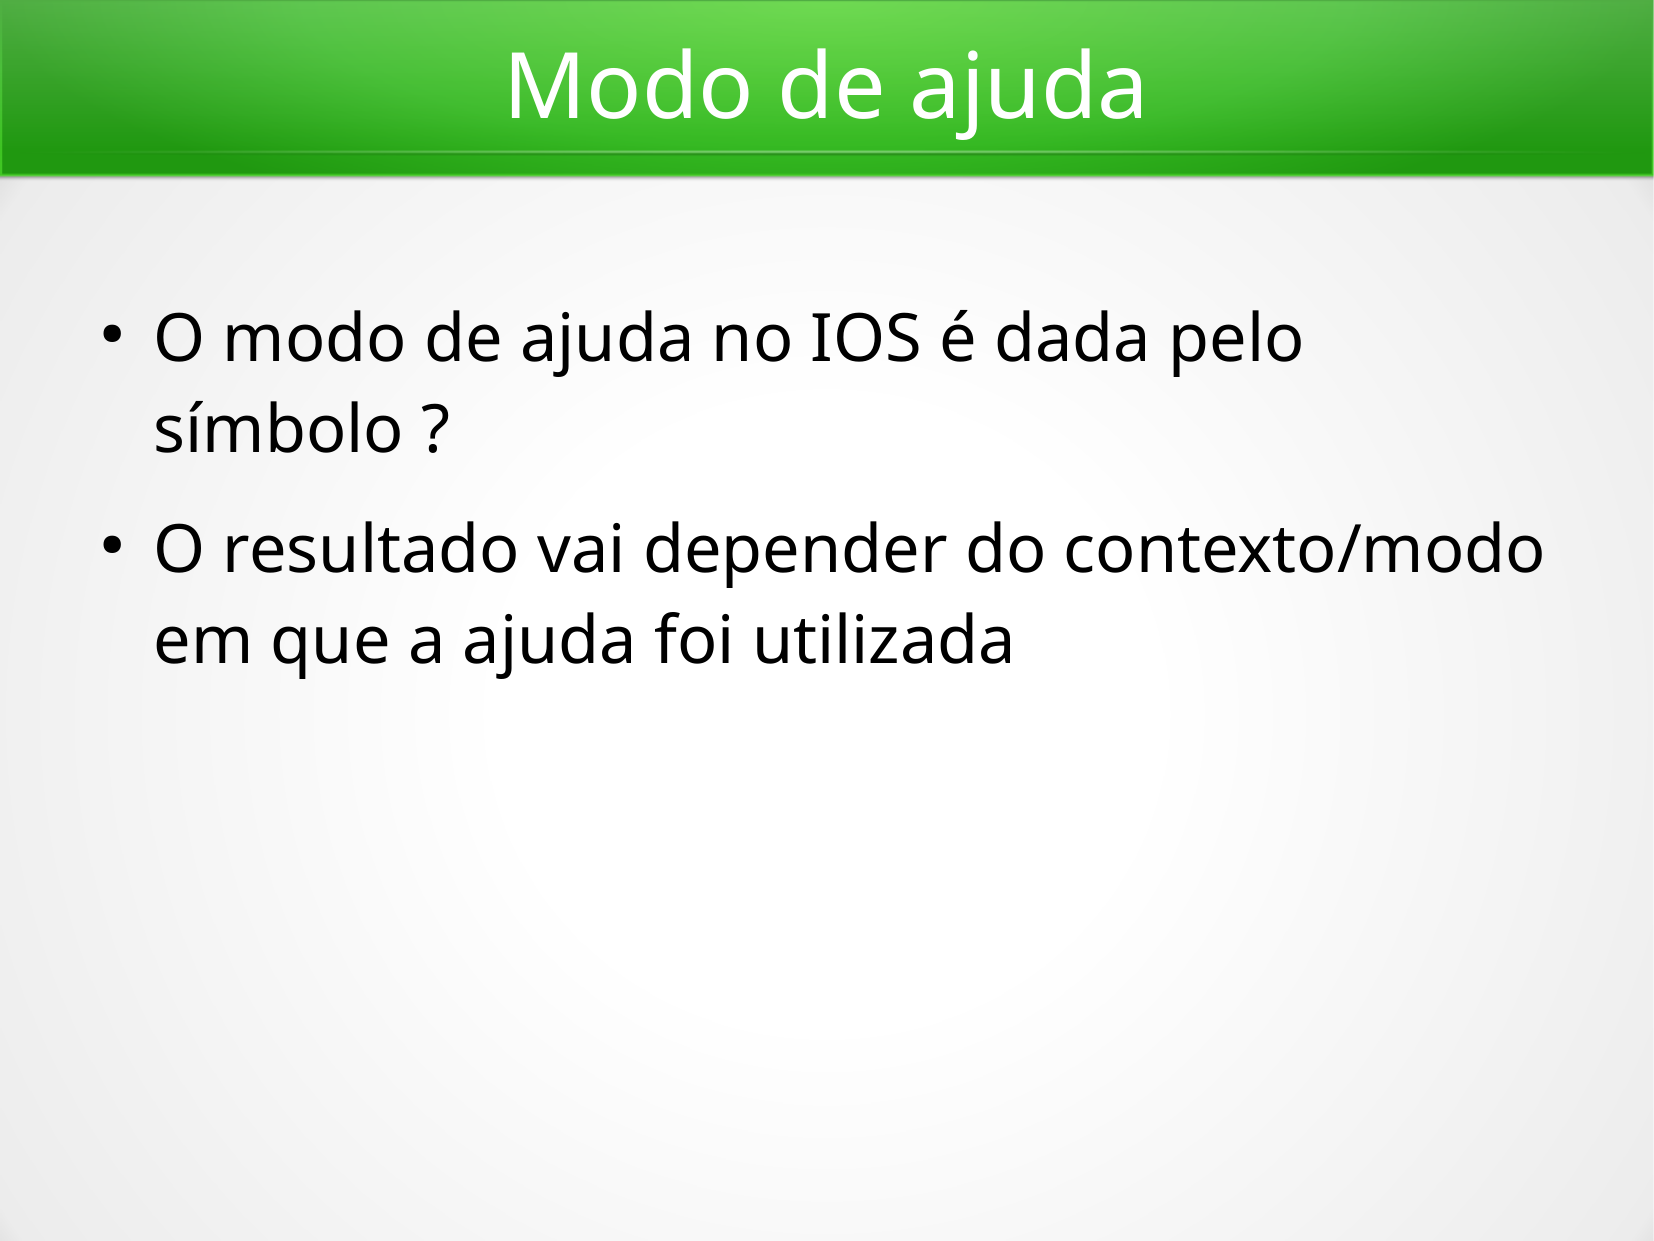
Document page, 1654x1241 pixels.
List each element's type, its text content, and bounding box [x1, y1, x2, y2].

picture [0, 0, 1654, 1241]
title Modo de ajuda [82, 11, 1571, 154]
list O modo de ajuda no IOS é dada pelo símbolo ? O resultado vai depender do contexto/modo em que a ajuda foi utilizada [82, 290, 1571, 1010]
